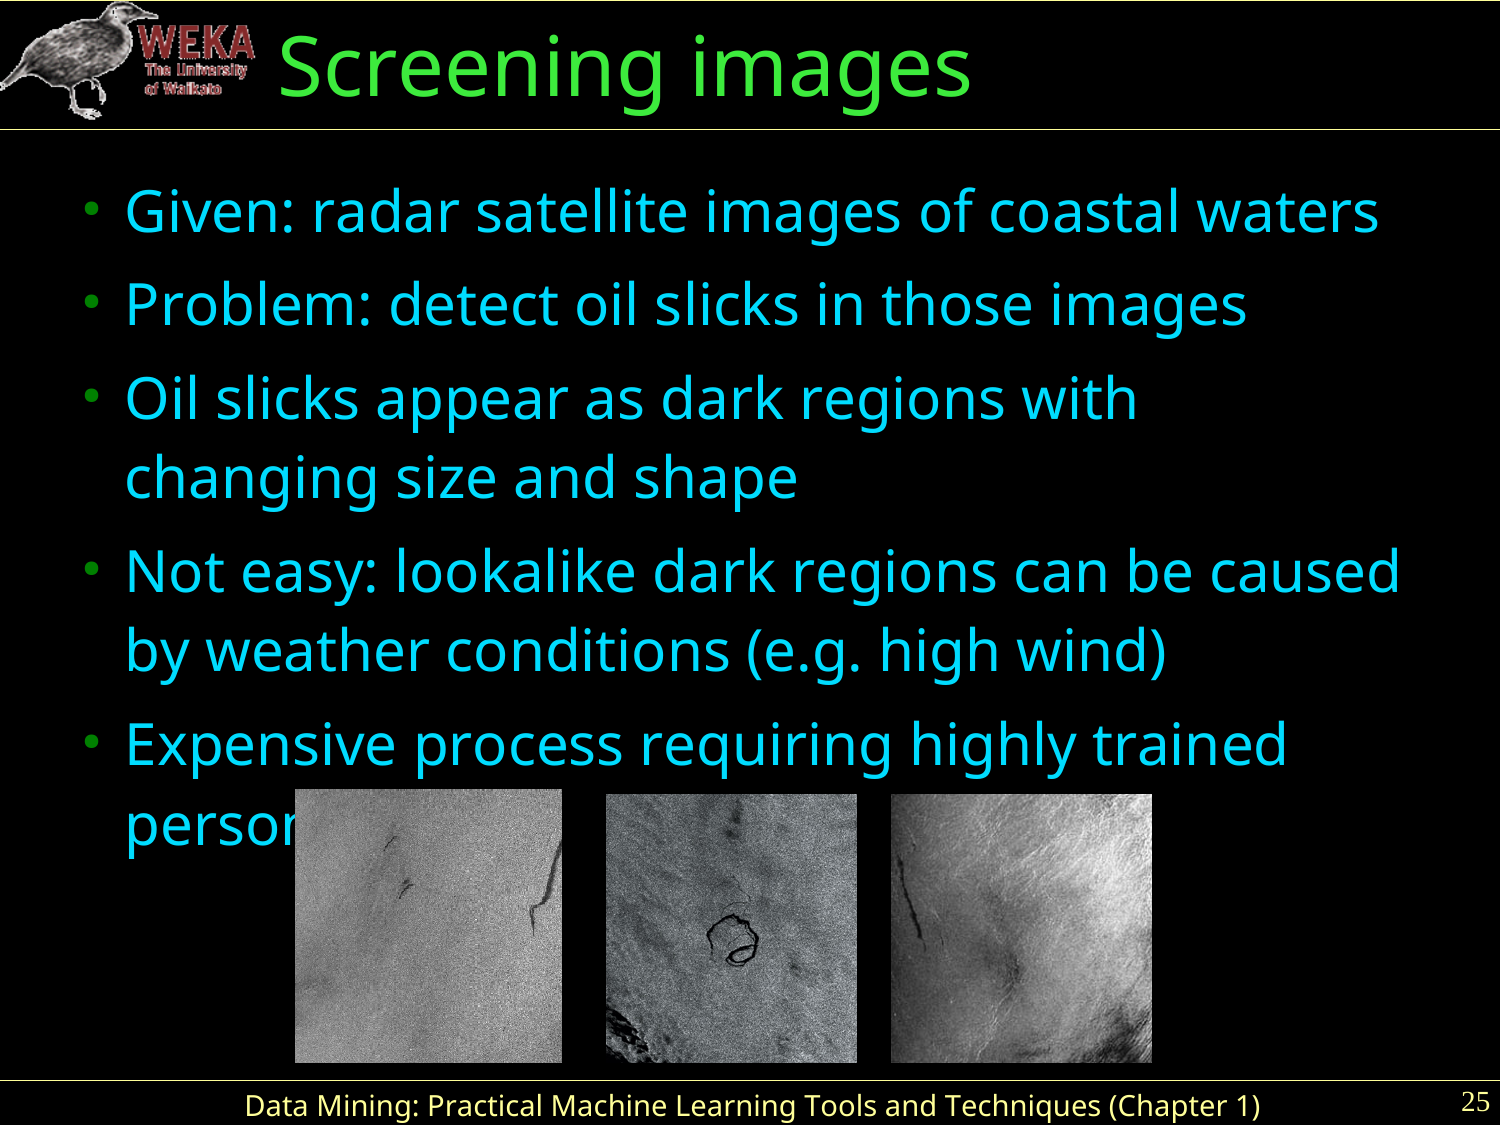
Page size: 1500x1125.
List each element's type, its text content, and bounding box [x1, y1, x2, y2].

picture [606, 794, 857, 1063]
list Given: radar satellite images of coastal waters Problem: detect oil slicks in those images Oil slicks appear as dark regions with changing size and shape Not easy: lookalike dark regions can be caused by weather conditions (e.g. high wind) Expensive process requiring highly trained personnel [67, 162, 1418, 1093]
picture [891, 794, 1152, 1063]
chart [295, 789, 562, 1063]
title Screening images [263, 0, 1500, 159]
picture [0, 1, 263, 129]
